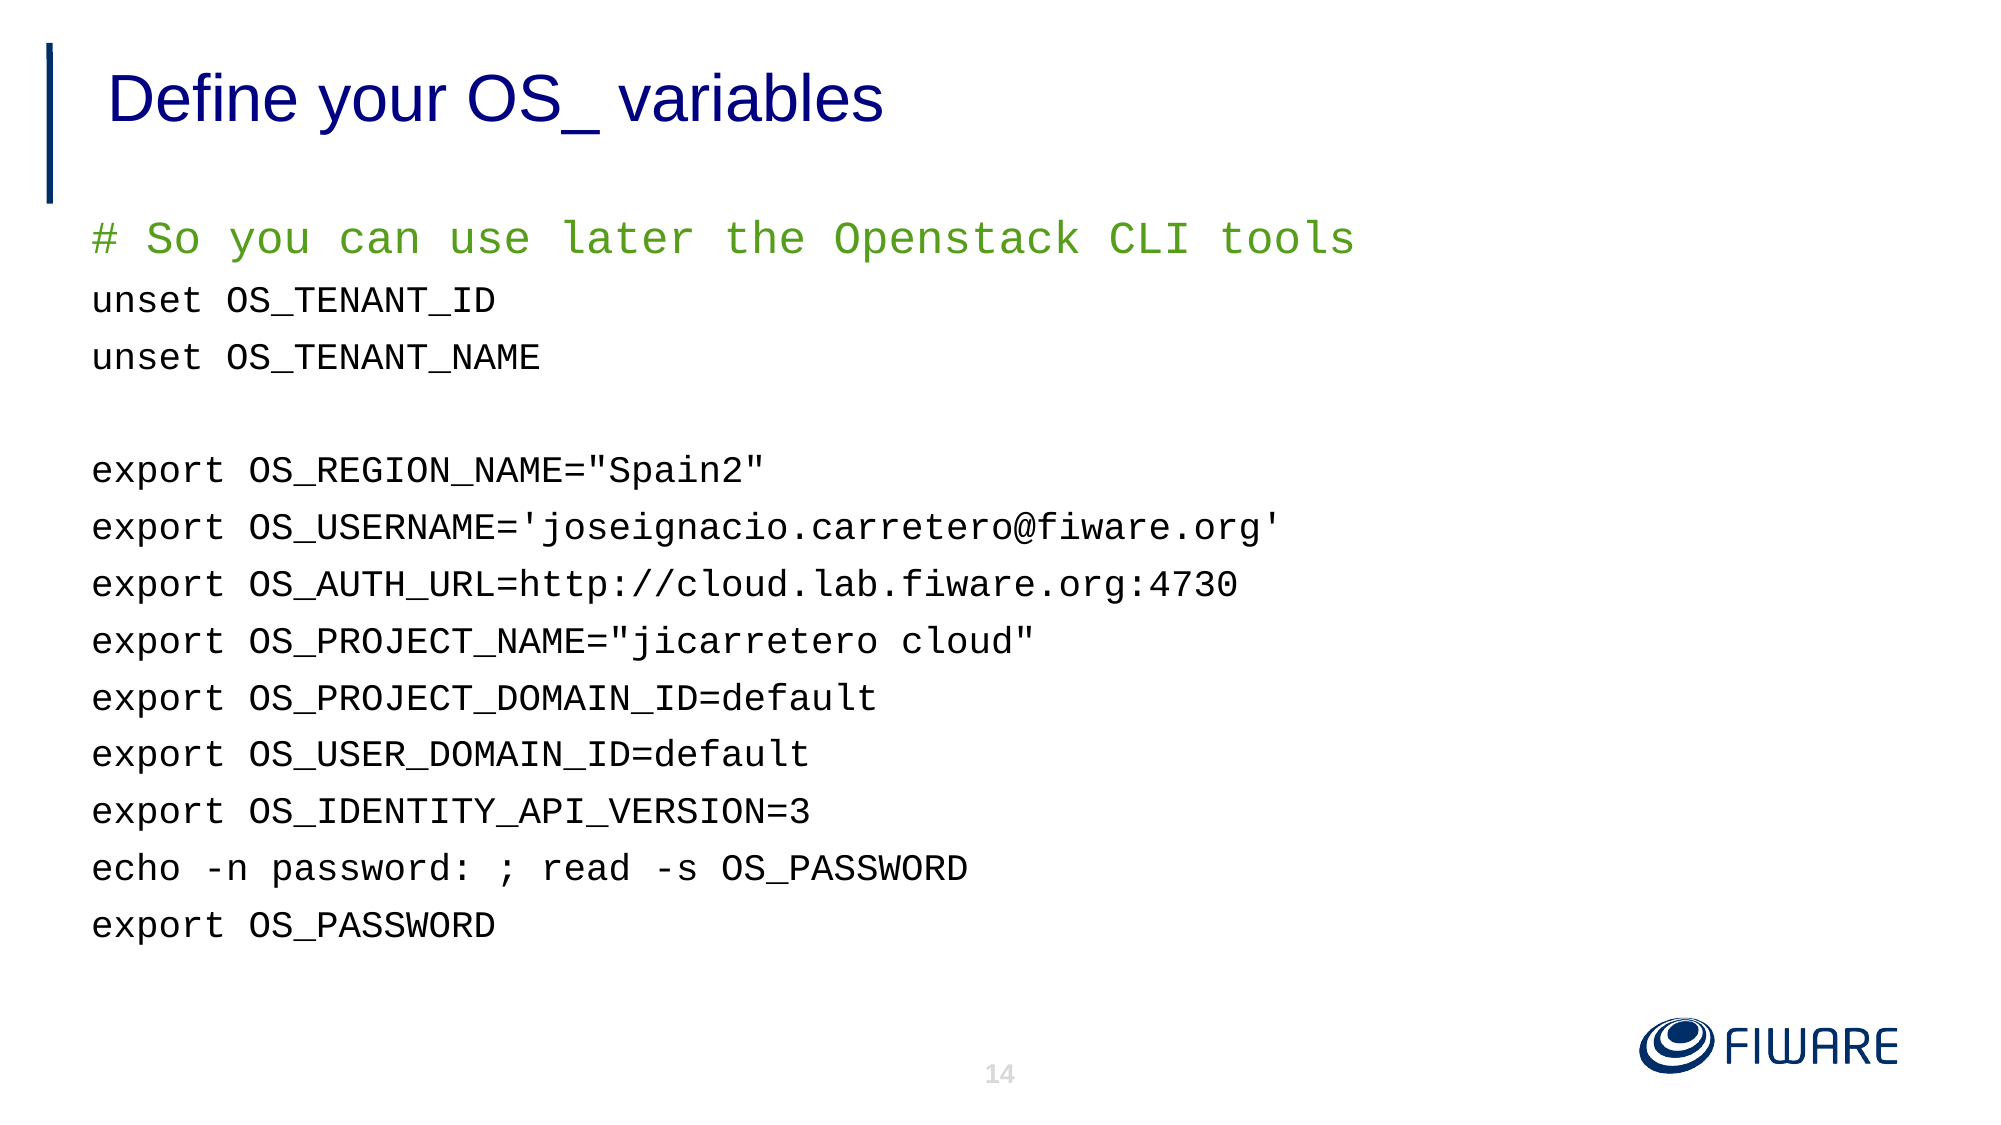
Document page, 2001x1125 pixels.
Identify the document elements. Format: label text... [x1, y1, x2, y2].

title Define your OS_ variables [92, 47, 1704, 189]
text_box # So you can use later the Openstack CLI tools unset OS_TENANT_ID unset OS_TENANT_NAME export OS_REGION_NAME="Spain2" export OS_USERNAME='joseignacio.carretero@fiware.org' export OS_AUTH_URL=http://cloud.lab.fiware.org:4730 export OS_PROJECT_NAME="jicarretero cloud" export OS_PROJECT_DOMAIN_ID=default export OS_USER_DOMAIN_ID=default export OS_IDENTITY_API_VERSION=3 echo -n password: ; read -s OS_PASSWORD export OS_PASSWORD [76, 200, 1902, 1014]
picture [1635, 1012, 1905, 1077]
slide_number <number> [887, 1042, 1113, 1103]
